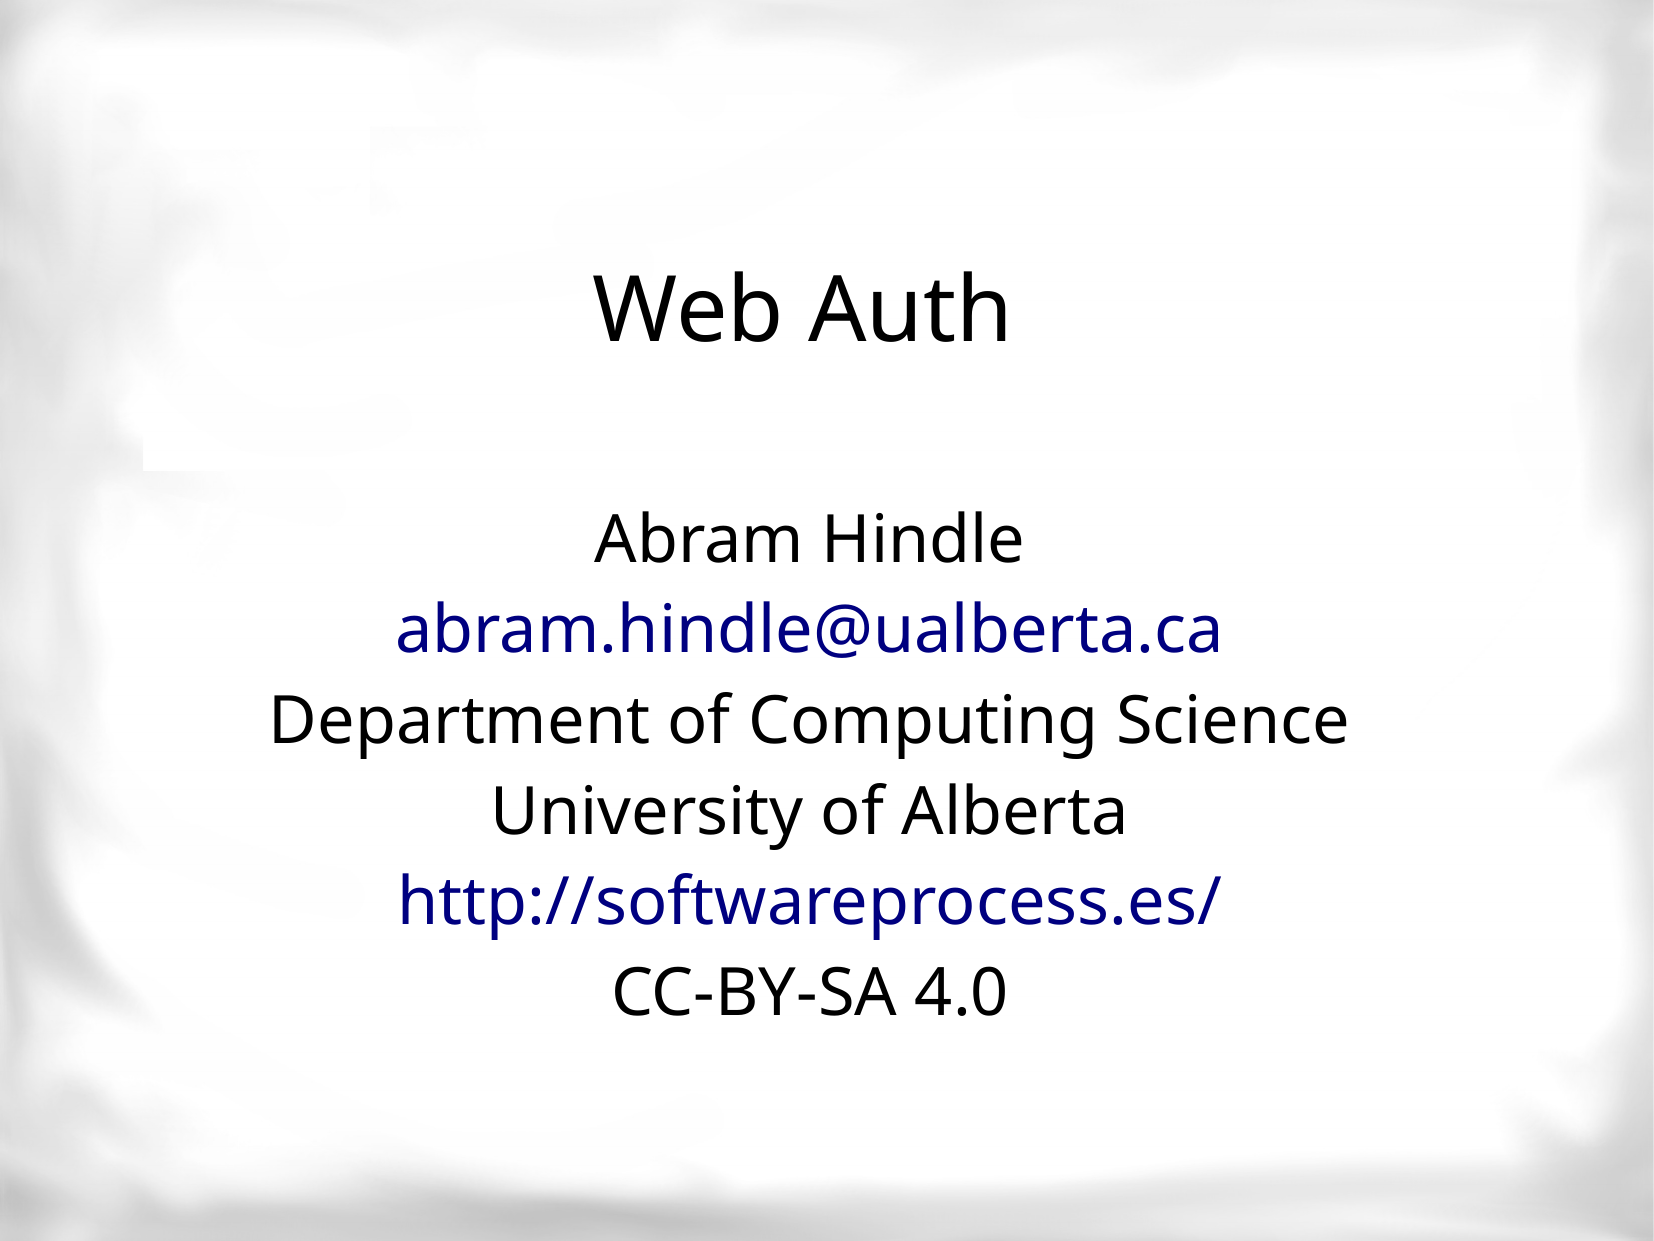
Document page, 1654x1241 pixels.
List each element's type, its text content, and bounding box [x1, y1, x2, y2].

title Web Auth [59, 202, 1548, 410]
picture [0, 0, 1654, 1241]
subtitle Abram Hindle abram.hindle@ualberta.ca Department of Computing Science University of Alberta http://softwareprocess.es/ CC-BY-SA 4.0 [82, 448, 1538, 1169]
